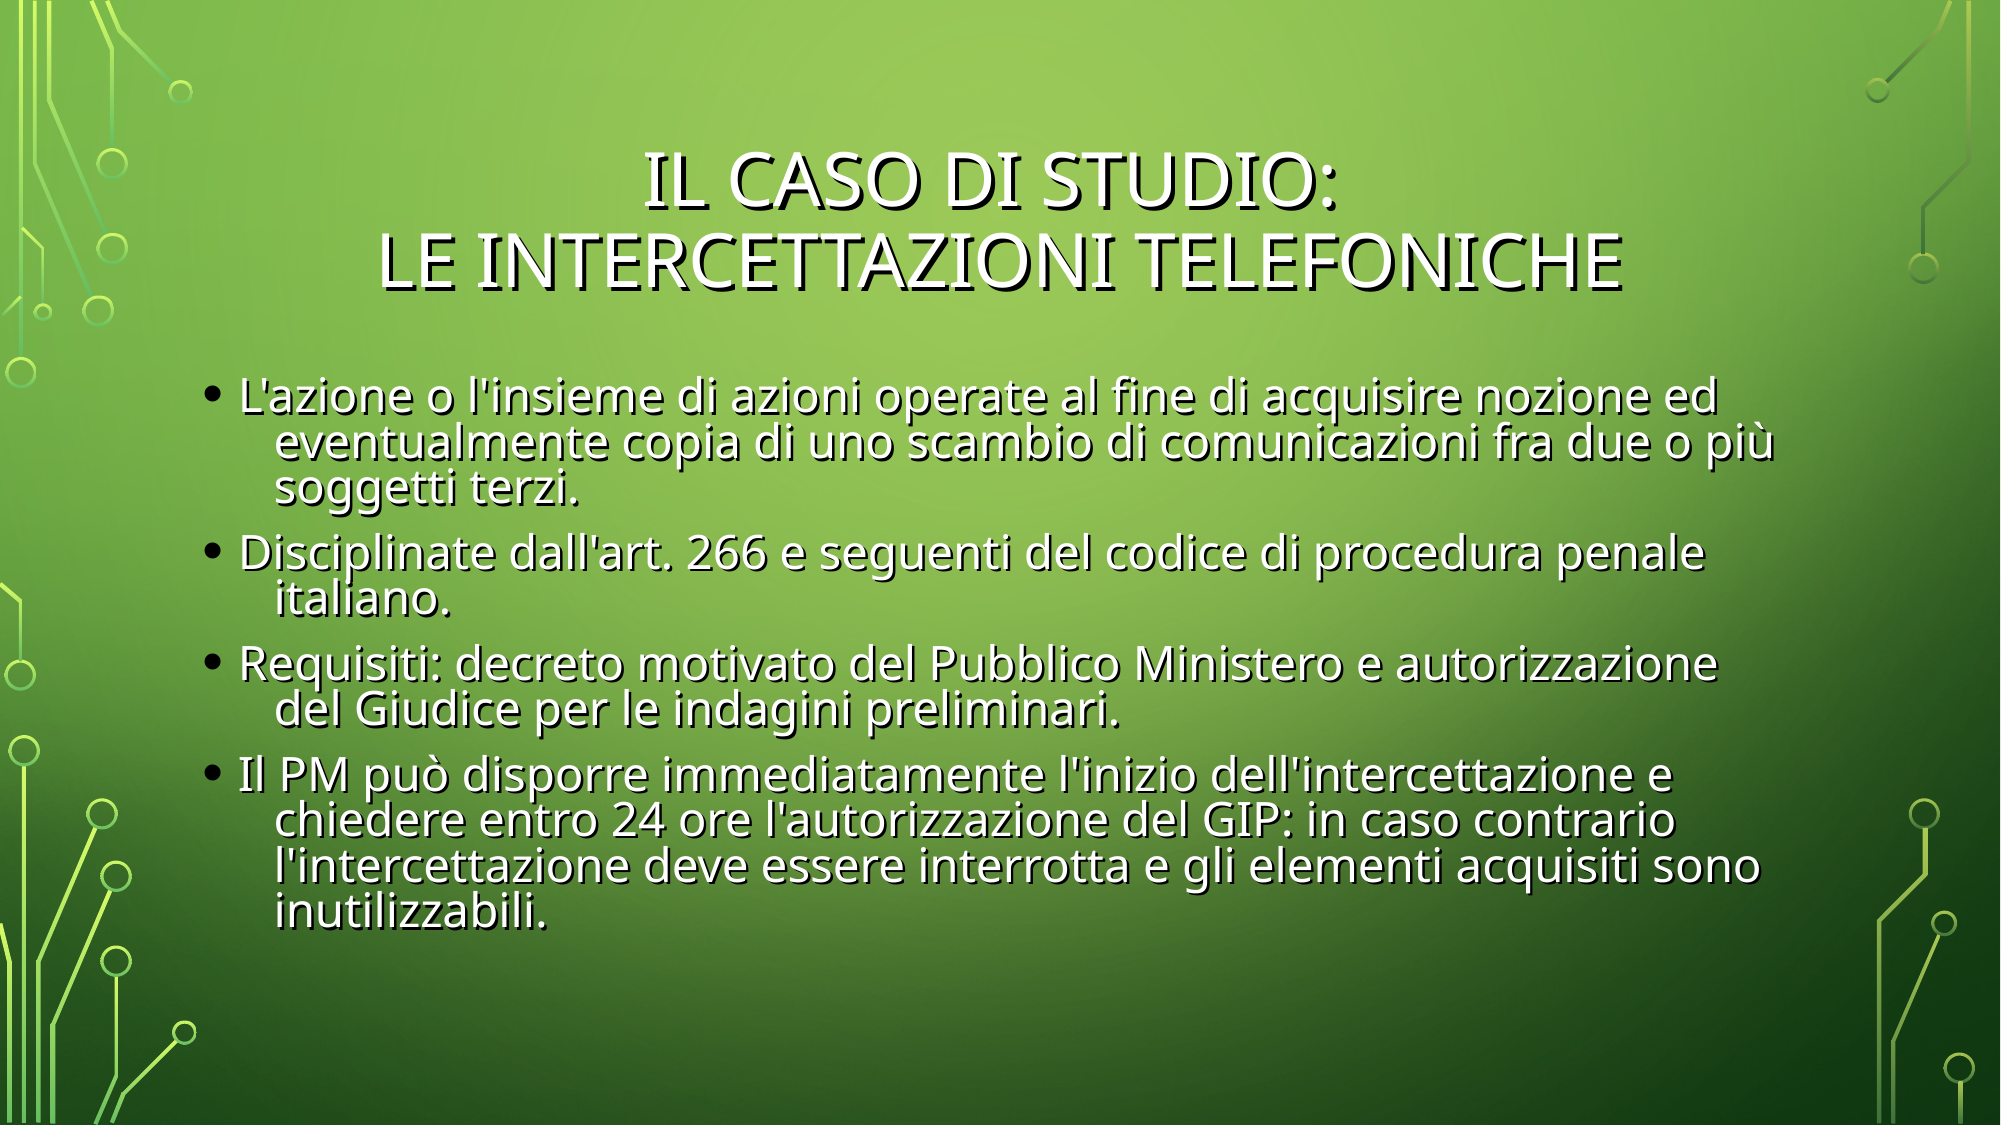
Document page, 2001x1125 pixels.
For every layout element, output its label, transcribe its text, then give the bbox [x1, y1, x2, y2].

title Il caso di studio: Le intercettazioni telefoniche [187, 101, 1813, 344]
list L'azione o l'insieme di azioni operate al fine di acquisire nozione ed eventualmente copia di uno scambio di comunicazioni fra due o più soggetti terzi. Disciplinate dall'art. 266 e seguenti del codice di procedura penale italiano. Requisiti: decreto motivato del Pubblico Ministero e autorizzazione del Giudice per le indagini preliminari. Il PM può disporre immediatamente l'inizio dell'intercettazione e chiedere entro 24 ore l'autorizzazione del GIP: in caso contrario l'intercettazione deve essere interrotta e gli elementi acquisiti sono inutilizzabili. [187, 369, 1813, 951]
